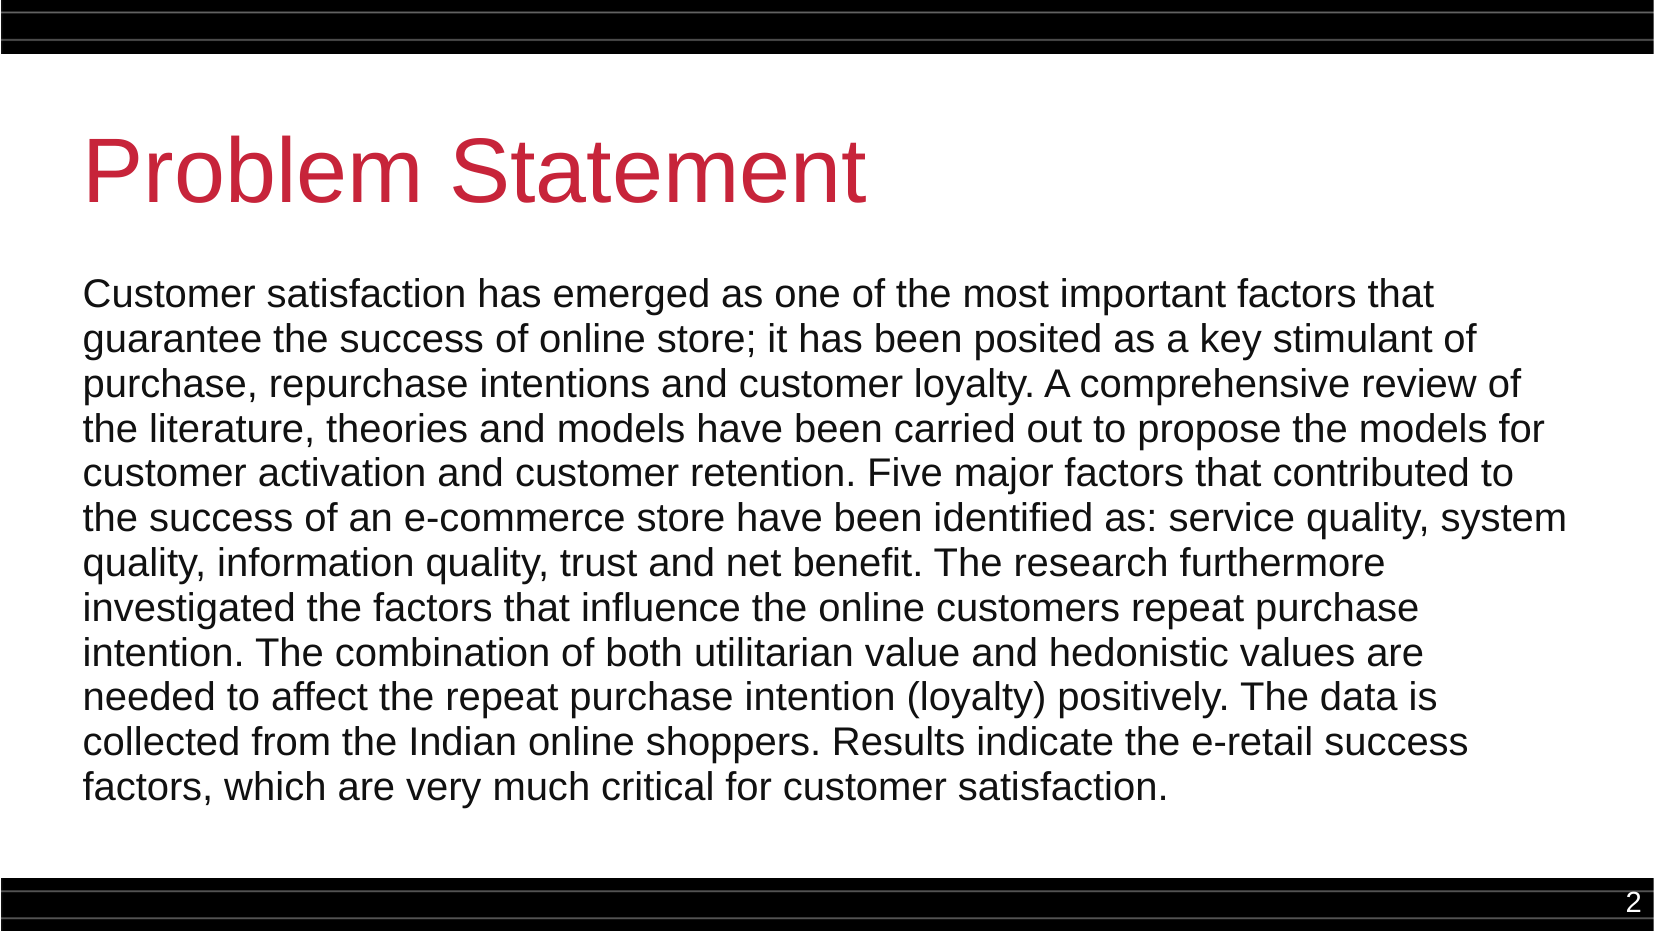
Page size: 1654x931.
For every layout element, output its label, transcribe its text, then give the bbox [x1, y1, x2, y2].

picture [1, 0, 1654, 54]
title Problem Statement [82, 92, 1571, 249]
list Customer satisfaction has emerged as one of the most important factors that guarantee the success of online store; it has been posited as a key stimulant of purchase, repurchase intentions and customer loyalty. A comprehensive review of the literature, theories and models have been carried out to propose the models for customer activation and customer retention. Five major factors that contributed to the success of an e-commerce store have been identified as: service quality, system quality, information quality, trust and net benefit. The research furthermore investigated the factors that influence the online customers repeat purchase intention. The combination of both utilitarian value and hedonistic values are needed to affect the repeat purchase intention (loyalty) positively. The data is collected from the Indian online shoppers. Results indicate the e-retail success factors, which are very much critical for customer satisfaction. [82, 271, 1571, 851]
picture [1, 878, 1654, 931]
